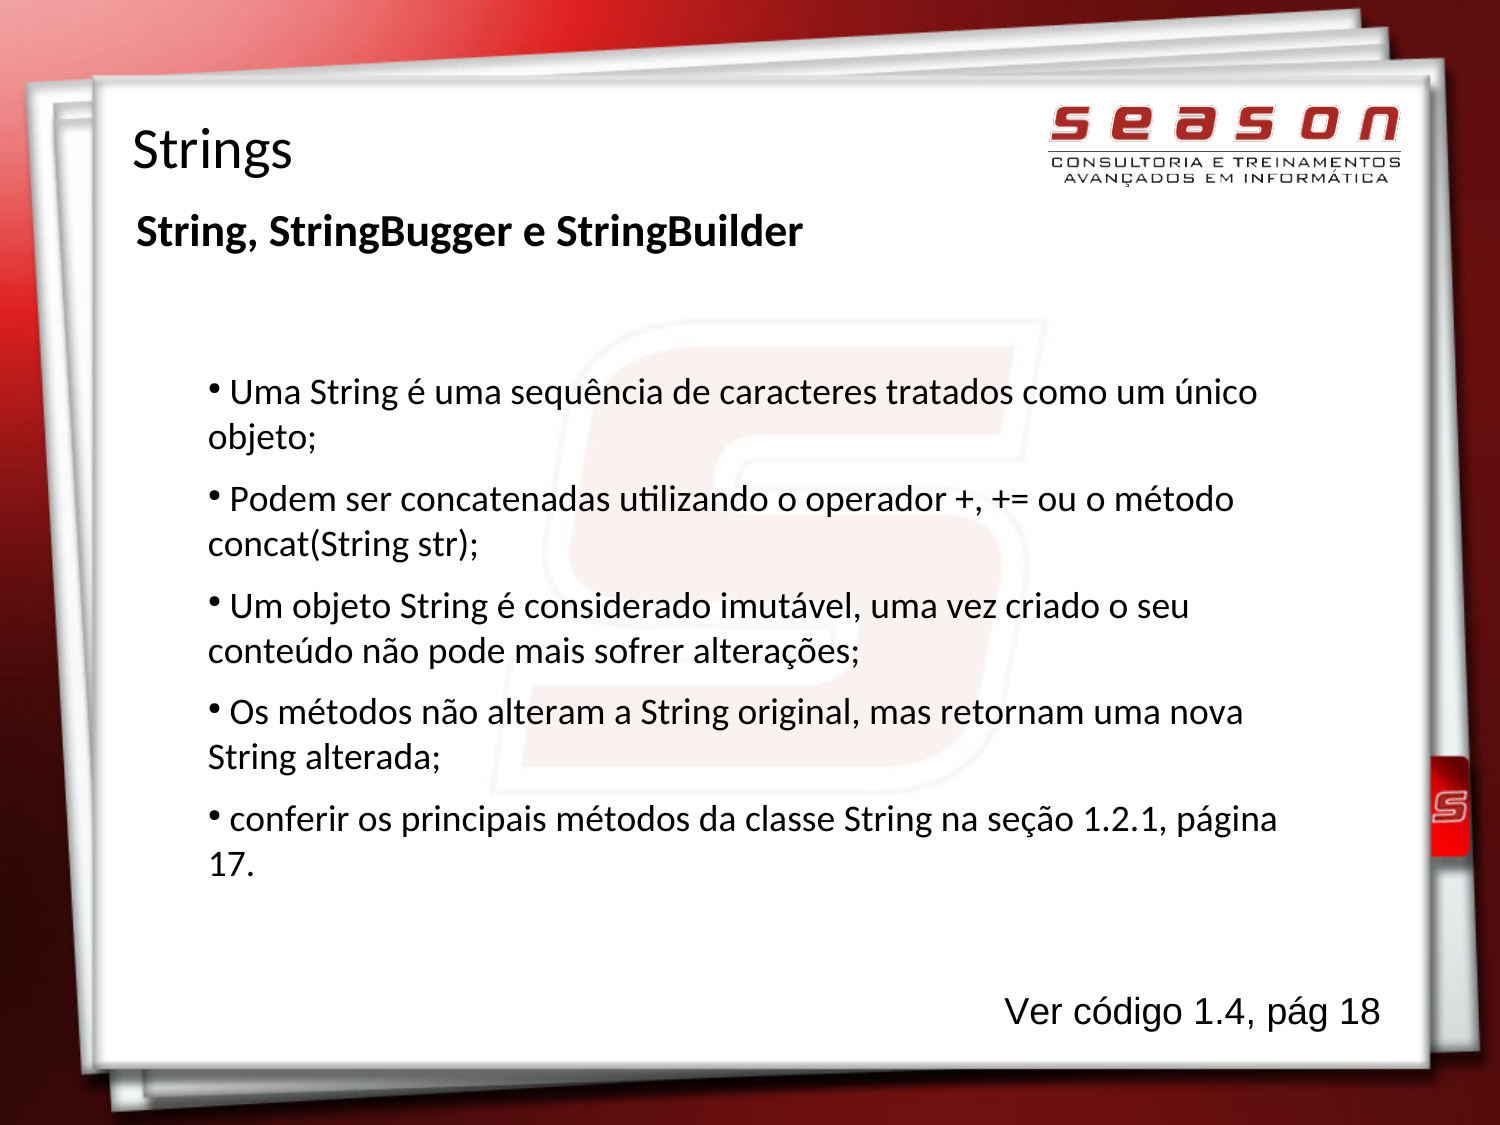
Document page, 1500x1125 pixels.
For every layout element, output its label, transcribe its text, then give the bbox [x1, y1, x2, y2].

picture [0, 0, 1500, 1125]
text_box String, StringBugger e StringBuilder [119, 200, 1240, 256]
text_box Uma String é uma sequência de caracteres tratados como um único objeto; Podem ser concatenadas utilizando o operador +, += ou o método concat(String str); Um objeto String é considerado imutável, uma vez criado o seu conteúdo não pode mais sofrer alterações; Os métodos não alteram a String original, mas retornam uma nova String alterada; conferir os principais métodos da classe String na seção 1.2.1, página 17. [207, 357, 1328, 894]
title Strings [118, 33, 1394, 257]
text_box Ver código 1.4, pág 18 [708, 979, 1396, 1040]
